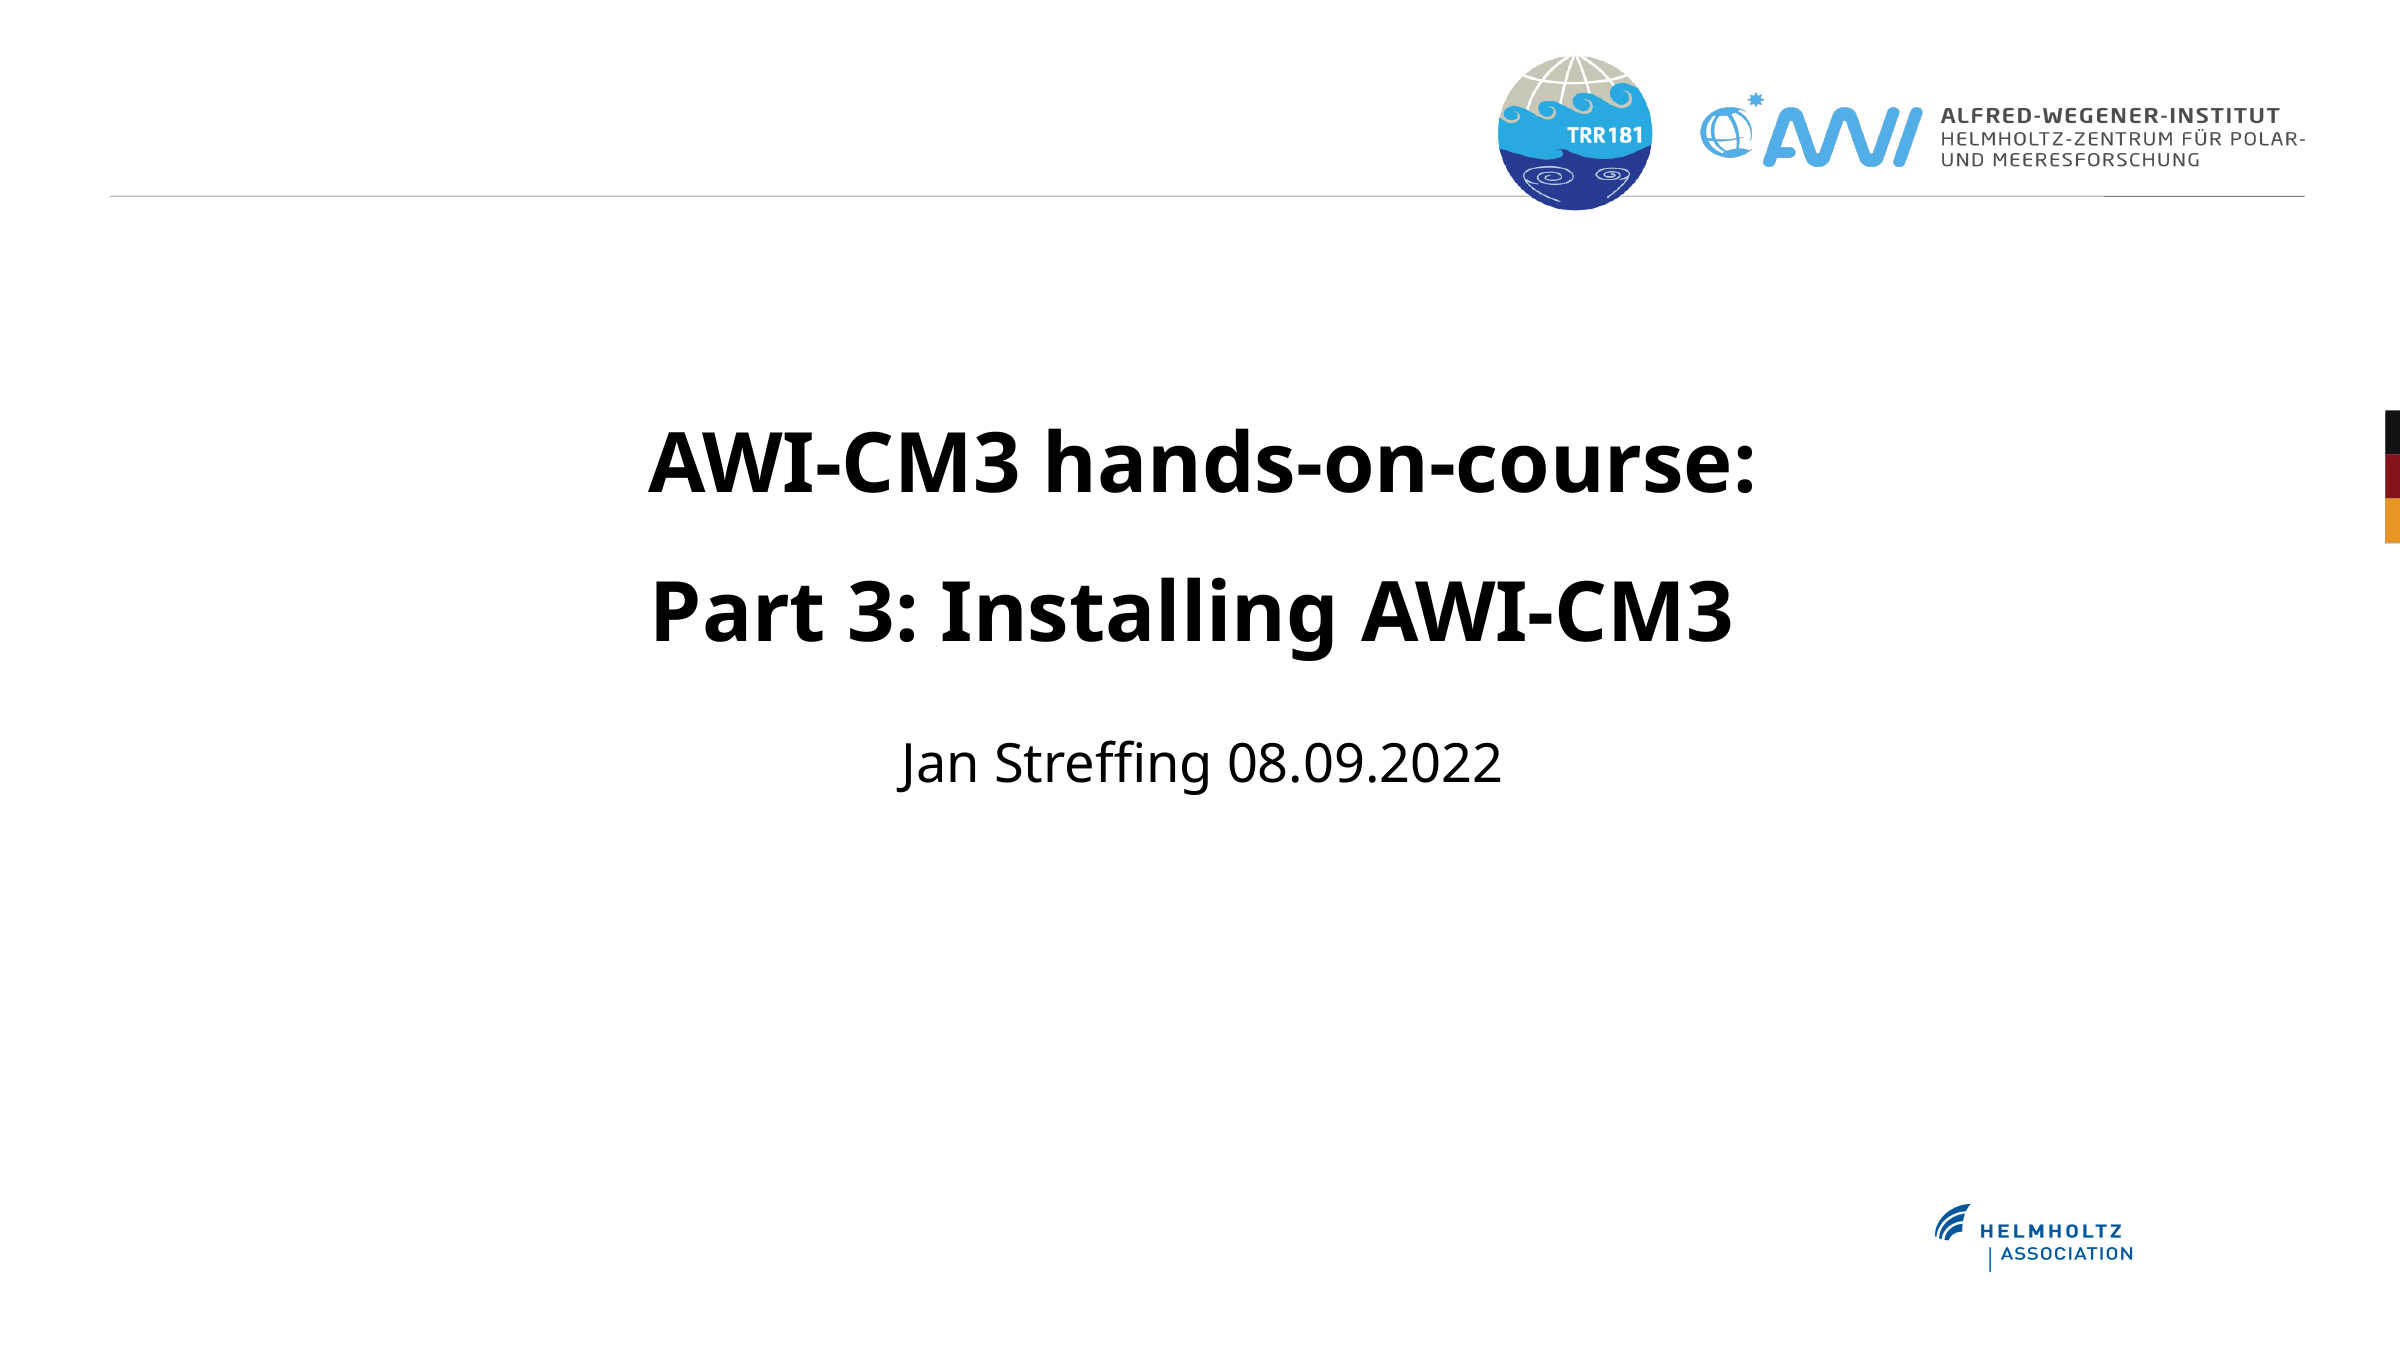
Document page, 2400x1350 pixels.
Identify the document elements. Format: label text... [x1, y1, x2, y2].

picture [1495, 53, 1654, 213]
text_box AWI-CM3 hands-on-course: Part 3: Installing AWI-CM3 Jan Streffing 08.09.2022 [109, 232, 2297, 1286]
picture [1700, 92, 2305, 167]
